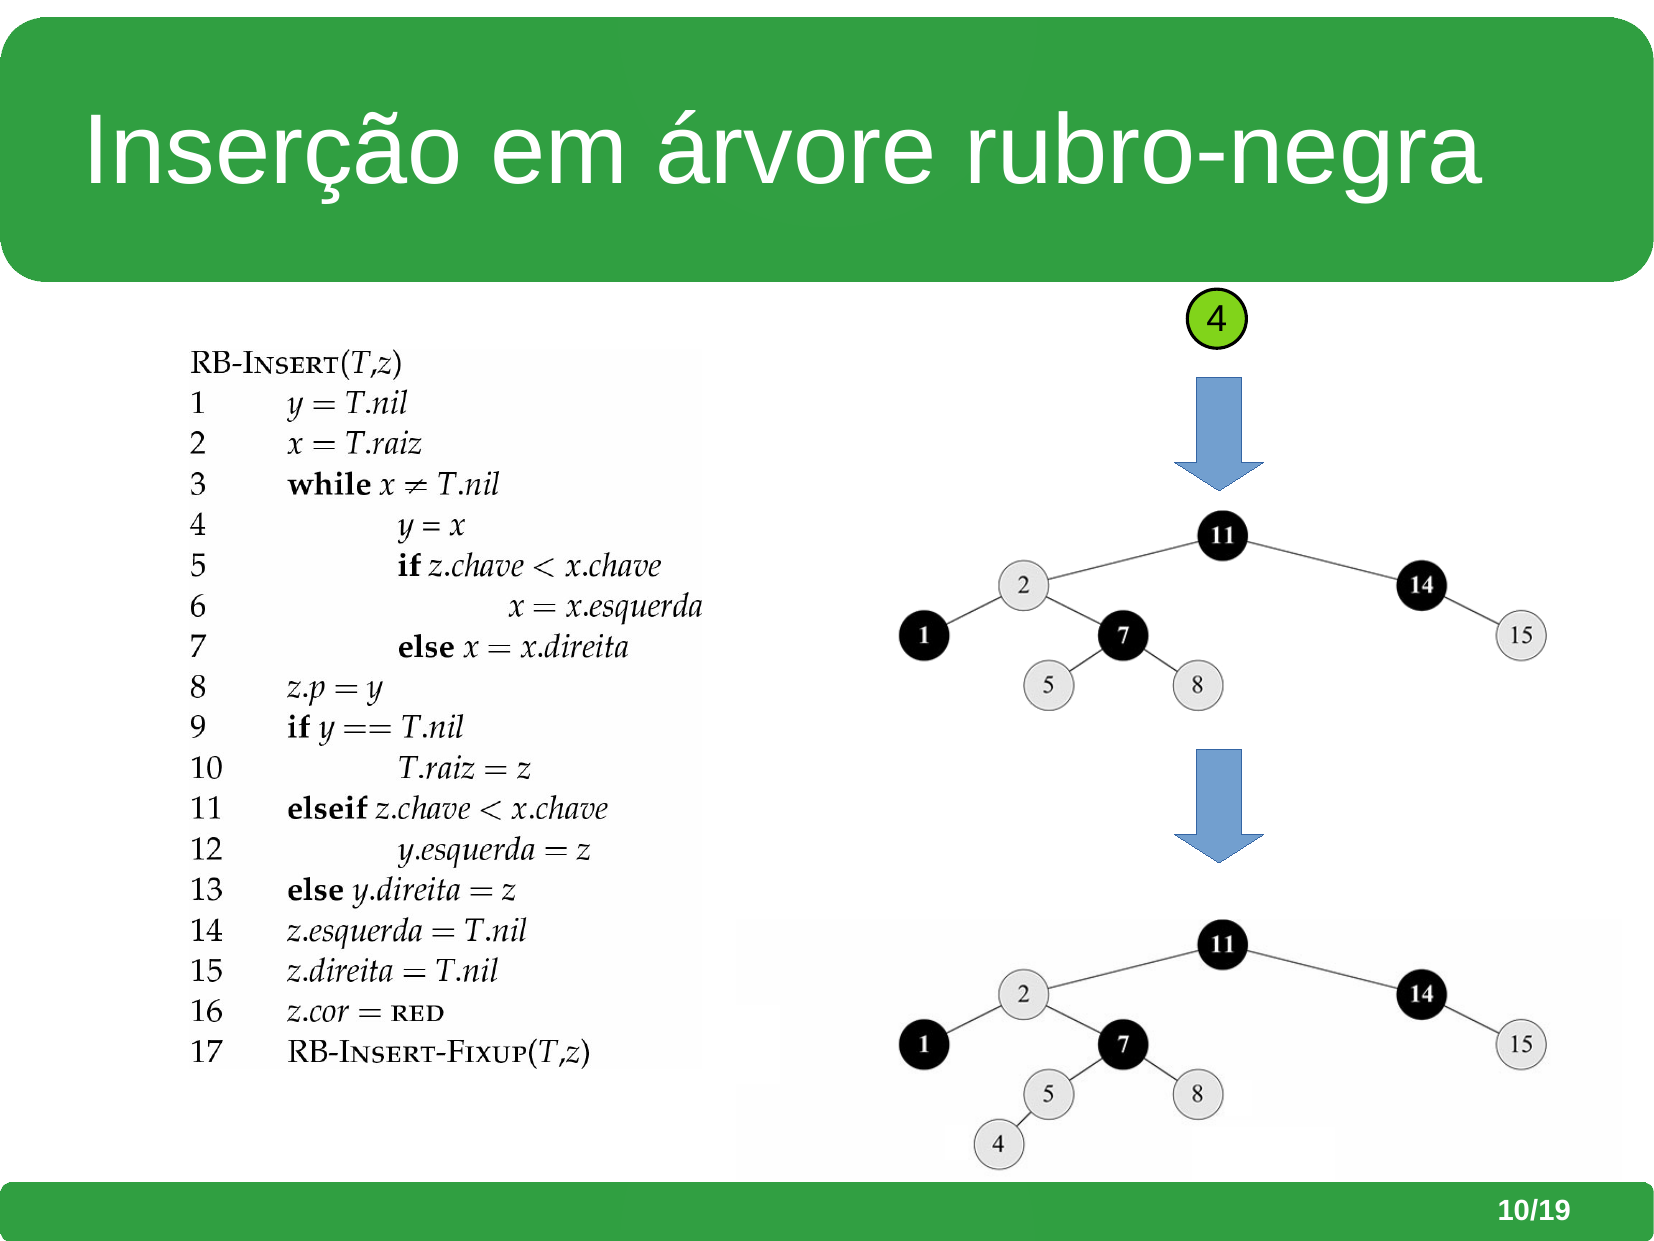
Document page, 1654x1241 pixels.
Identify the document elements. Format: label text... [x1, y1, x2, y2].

title Inserção em árvore rubro-negra [82, 47, 1571, 252]
text_box [1174, 749, 1264, 863]
picture [86, 349, 1622, 1180]
text_box [1174, 377, 1264, 491]
text_box 4 [1187, 289, 1247, 349]
